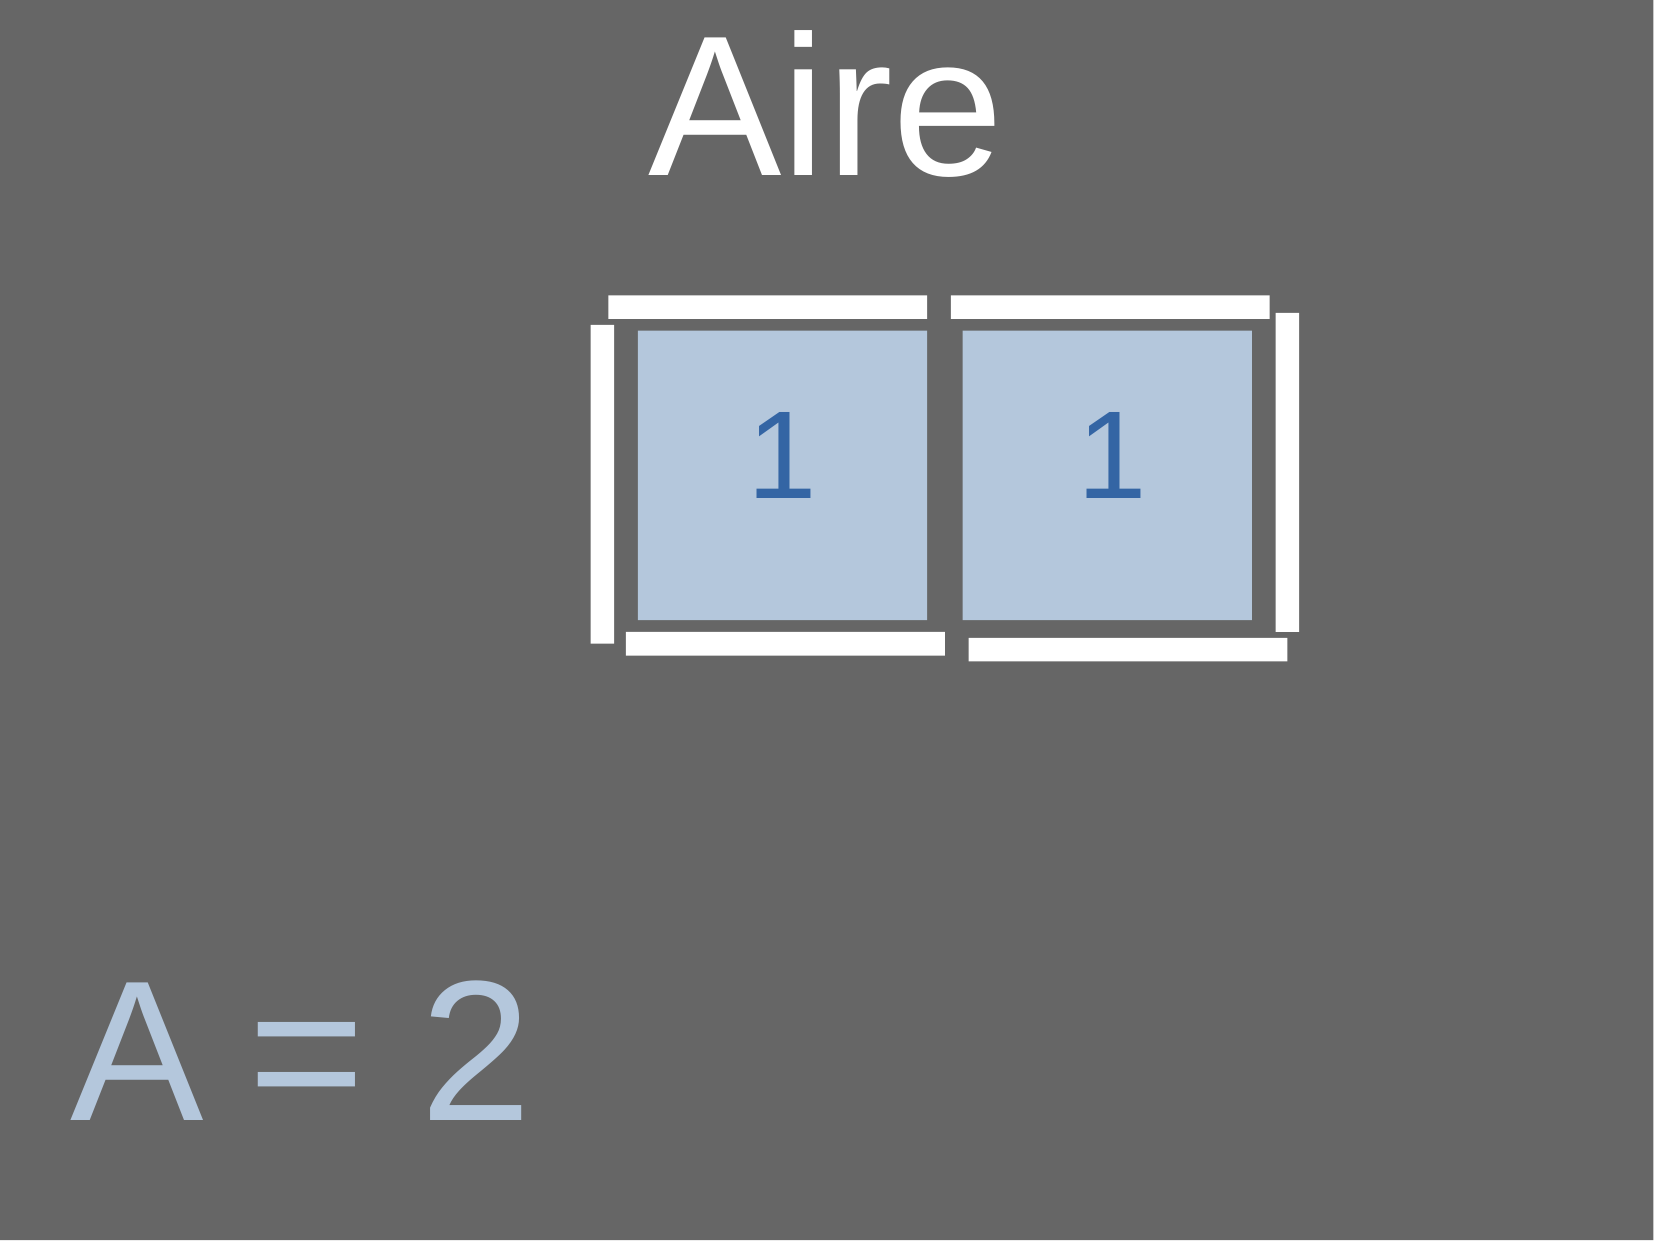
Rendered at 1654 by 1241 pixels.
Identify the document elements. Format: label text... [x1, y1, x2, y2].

title Aire [353, 0, 1300, 237]
text_box 1 [732, 377, 832, 533]
text_box [0, 0, 1654, 1241]
text_box 1 [1062, 377, 1163, 533]
title A = 2 [70, 921, 1017, 1182]
